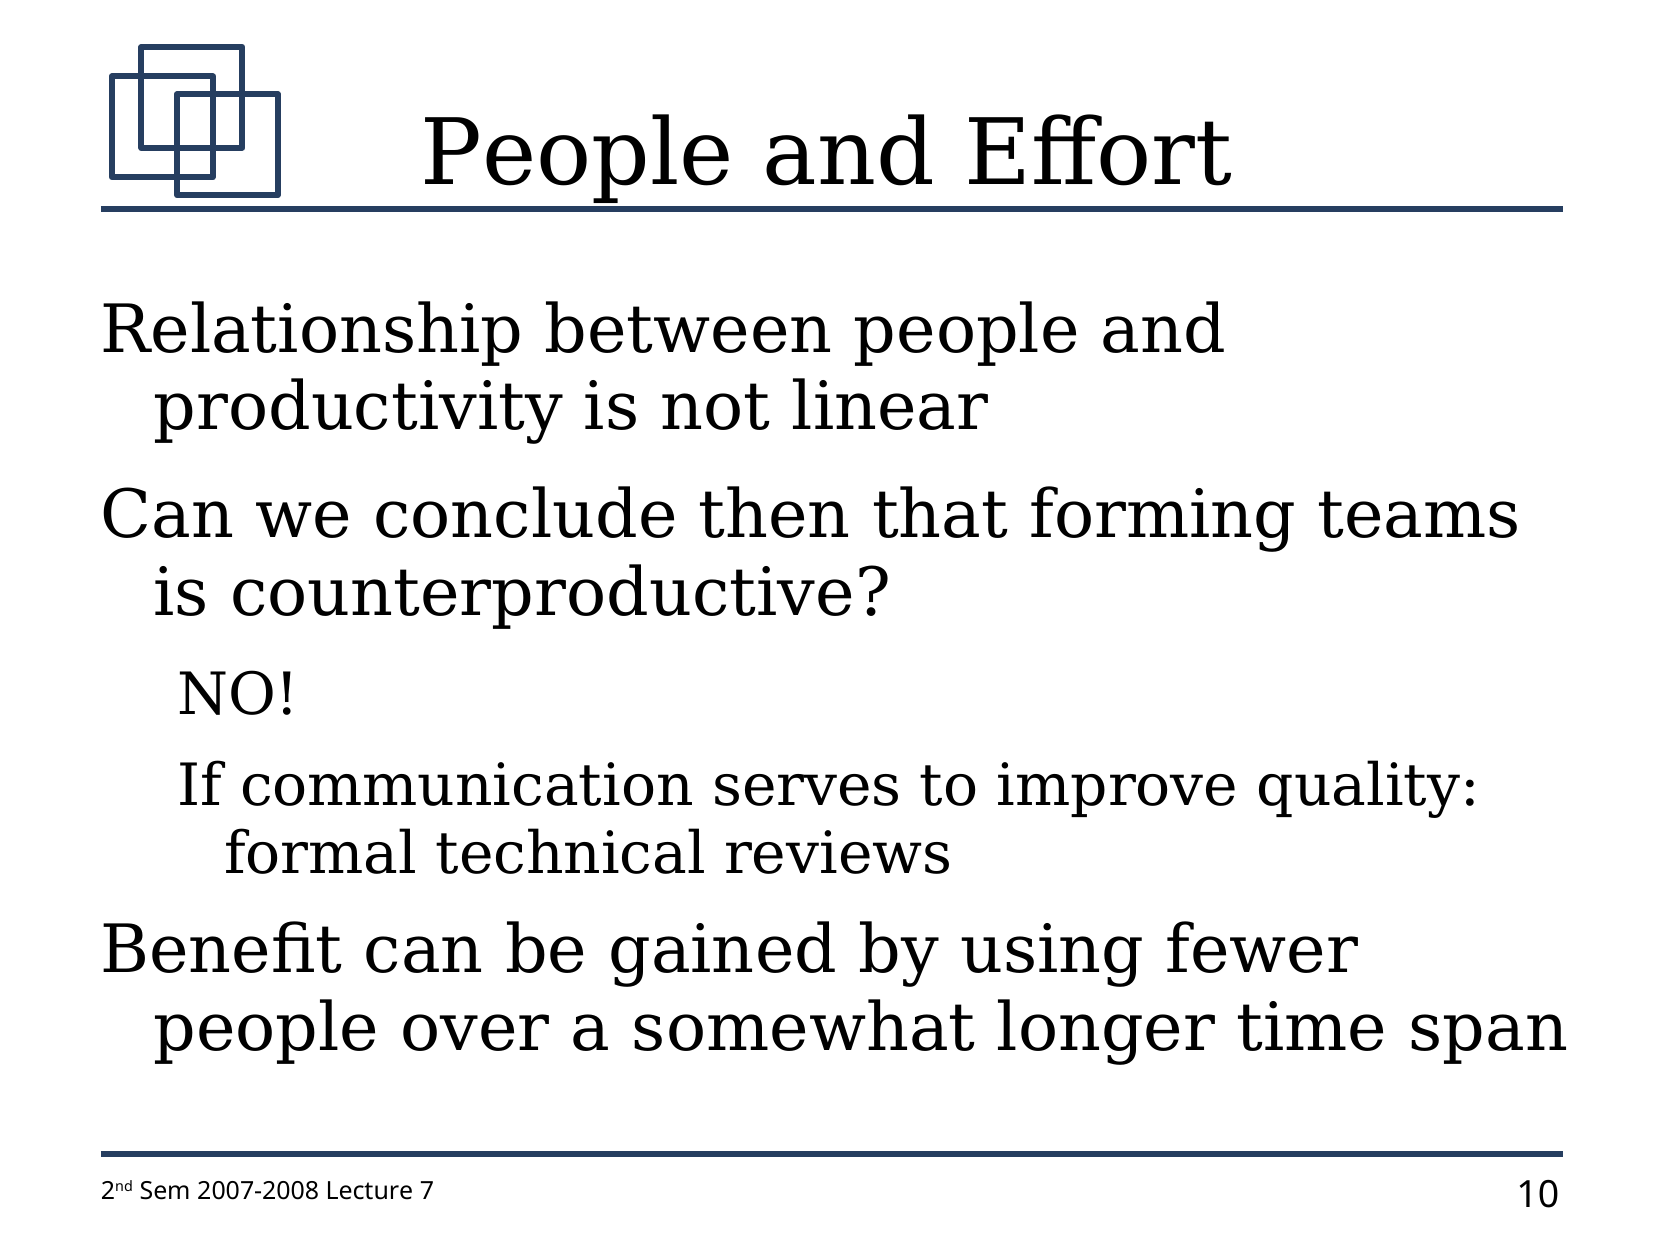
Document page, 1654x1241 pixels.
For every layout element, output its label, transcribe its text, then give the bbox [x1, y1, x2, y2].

title People and Effort [82, 49, 1571, 257]
list Relationship between people and productivity is not linear Can we conclude then that forming teams is counterproductive? NO! If communication serves to improve quality: formal technical reviews Benefit can be gained by using fewer people over a somewhat longer time span [82, 290, 1571, 1109]
